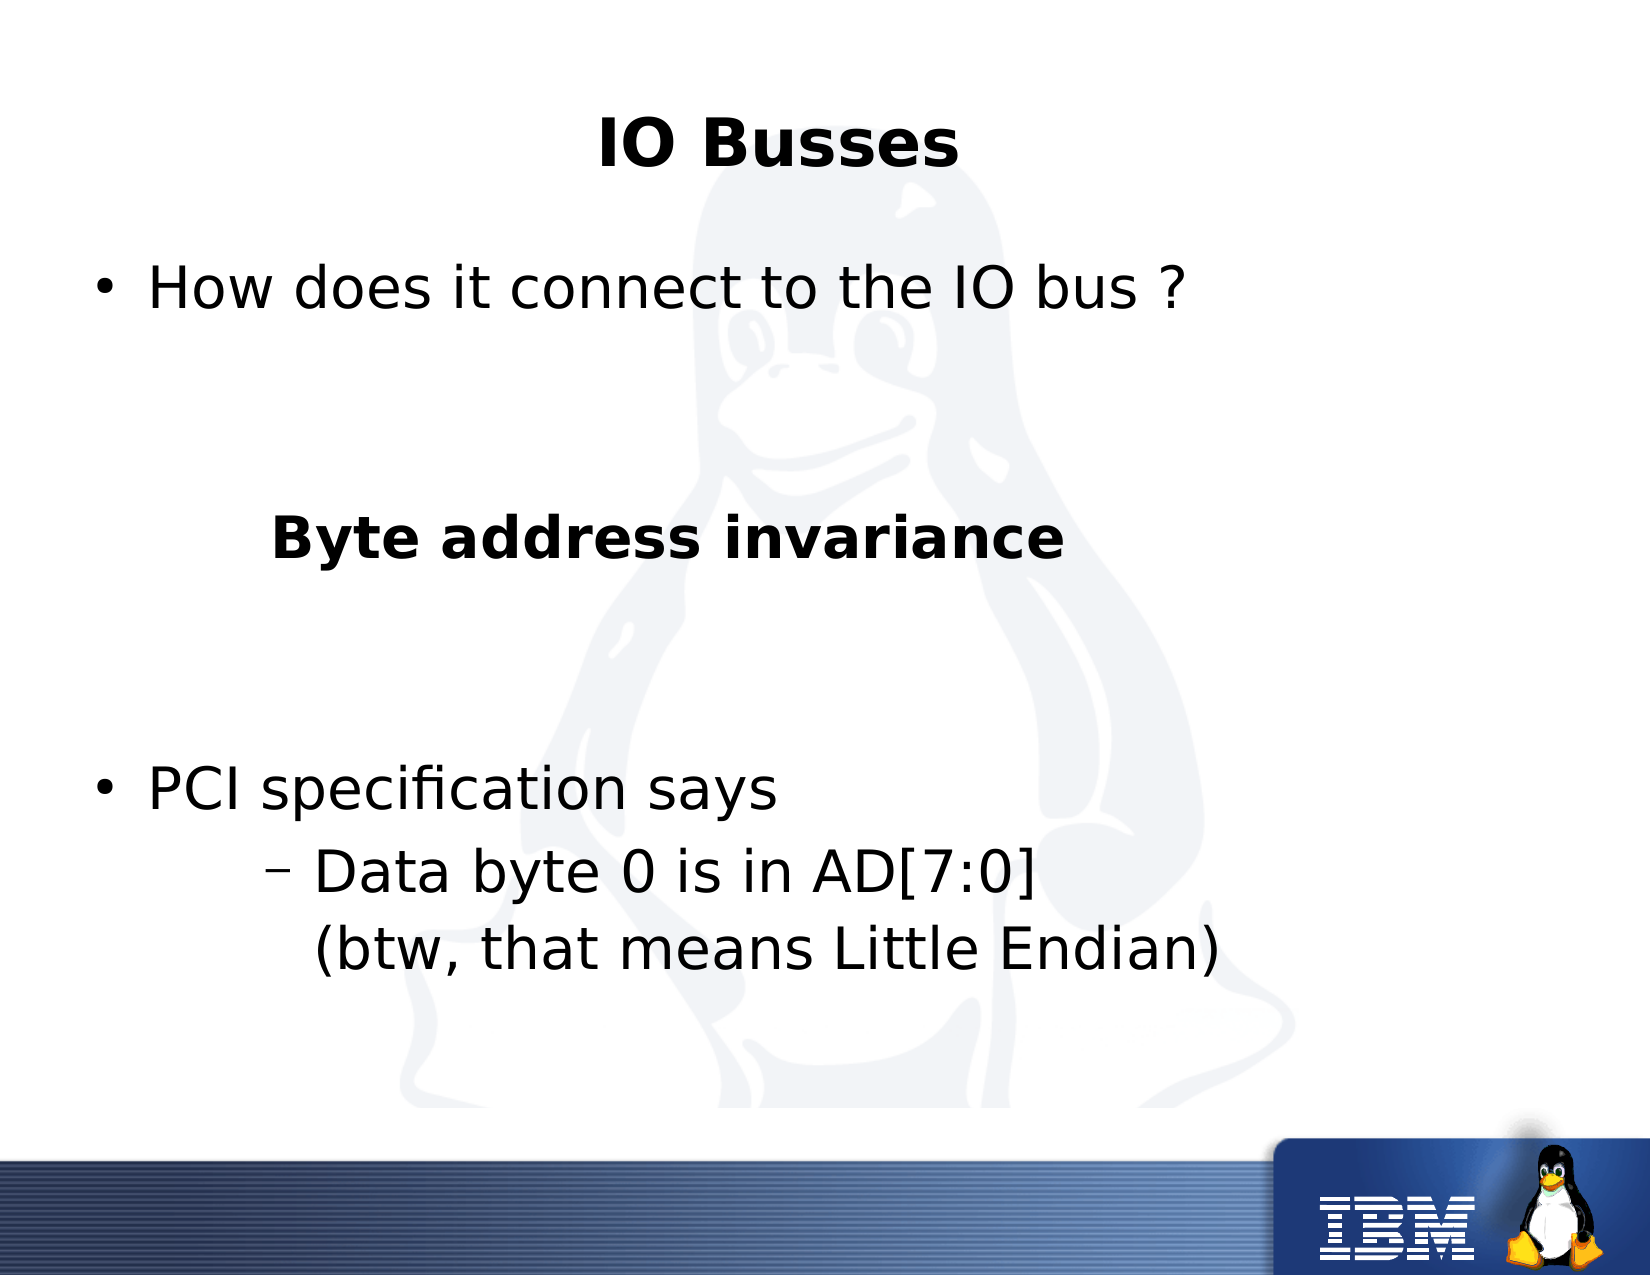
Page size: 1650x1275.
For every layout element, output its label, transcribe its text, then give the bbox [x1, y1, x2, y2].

title IO Busses [76, 76, 1457, 211]
list How does it connect to the IO bus ? Byte address invariance PCI specification says Data byte 0 is in AD[7:0] (btw, that means Little Endian) [76, 253, 1457, 1147]
